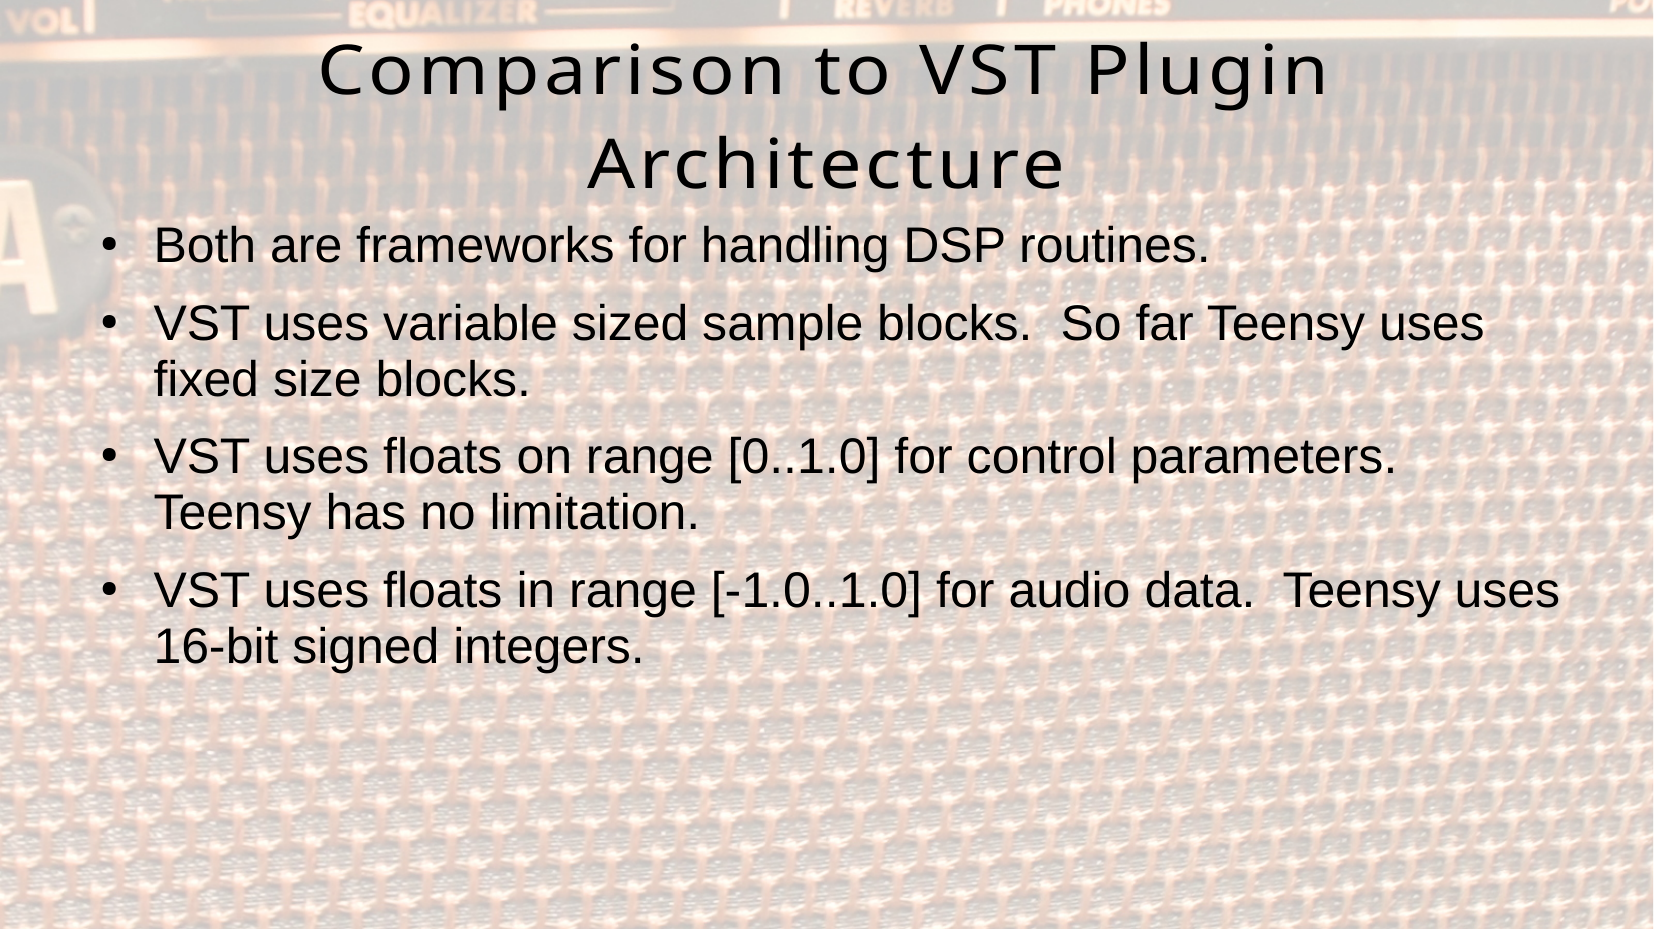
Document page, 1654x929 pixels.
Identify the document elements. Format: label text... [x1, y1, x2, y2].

picture [0, 0, 1654, 929]
list Both are frameworks for handling DSP routines. VST uses variable sized sample blocks. So far Teensy uses fixed size blocks. VST uses floats on range [0..1.0] for control parameters. Teensy has no limitation. VST uses floats in range [-1.0..1.0] for audio data. Teensy uses 16-bit signed integers. [82, 217, 1571, 756]
title Comparison to VST Plugin Architecture [82, 36, 1571, 192]
